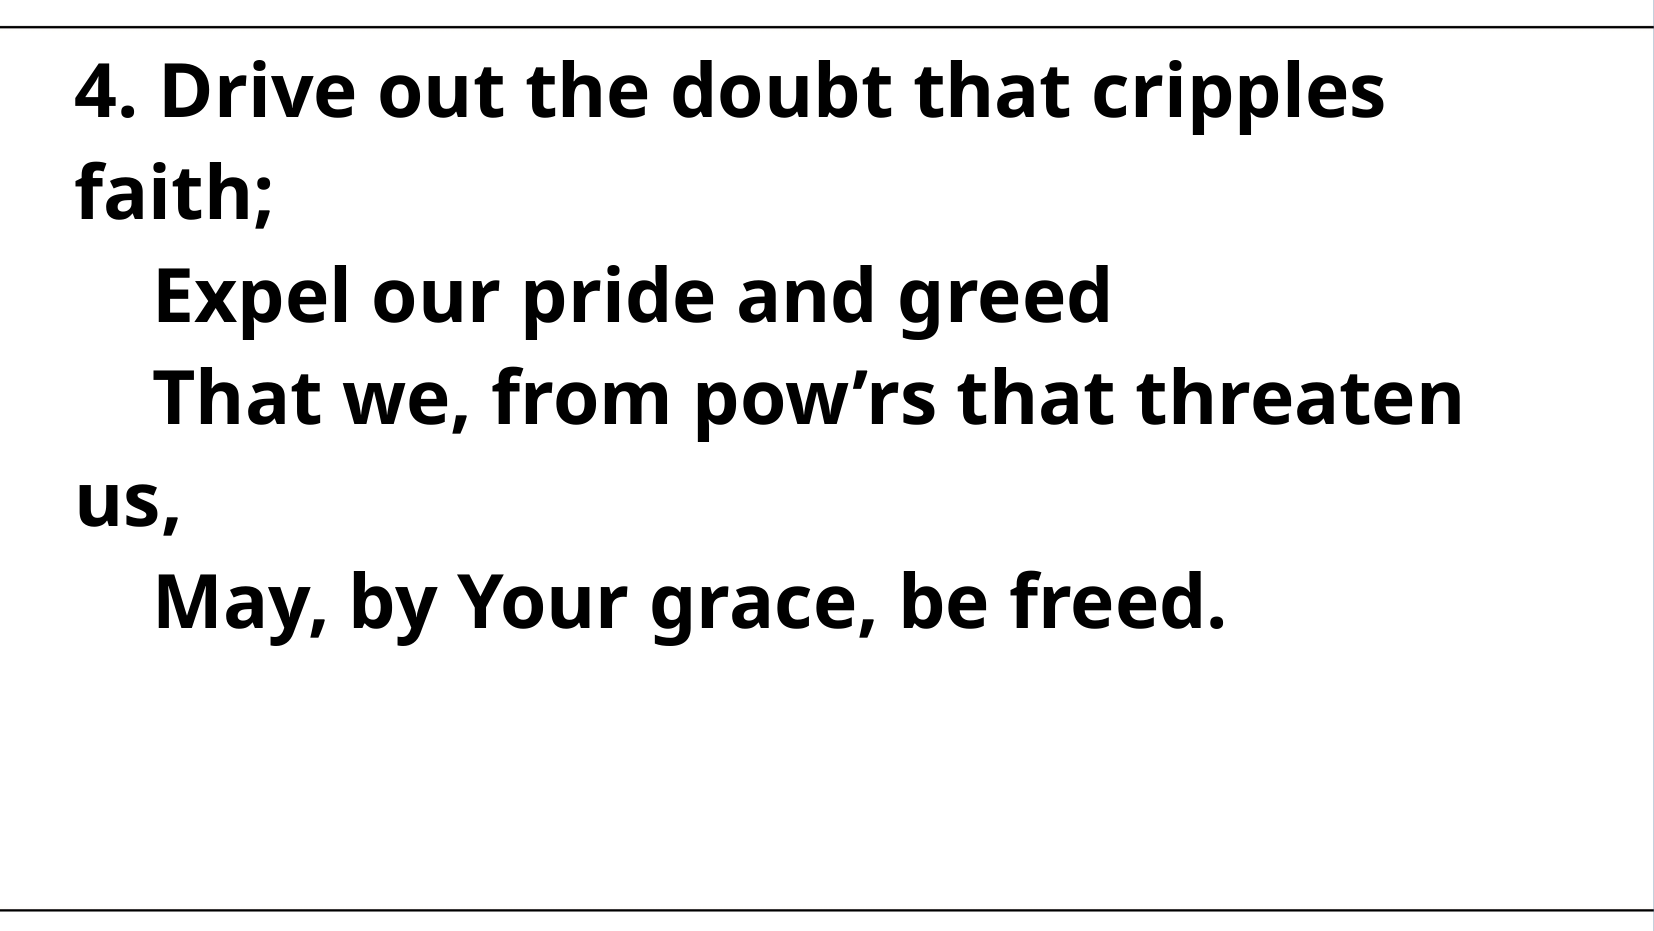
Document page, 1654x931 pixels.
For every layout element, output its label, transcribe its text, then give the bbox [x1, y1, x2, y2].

picture [0, 0, 1654, 931]
text_box 4. Drive out the doubt that cripples faith; Expel our pride and greed That we, from pow’rs that threaten us, May, by Your grace, be freed. [60, 30, 1591, 445]
